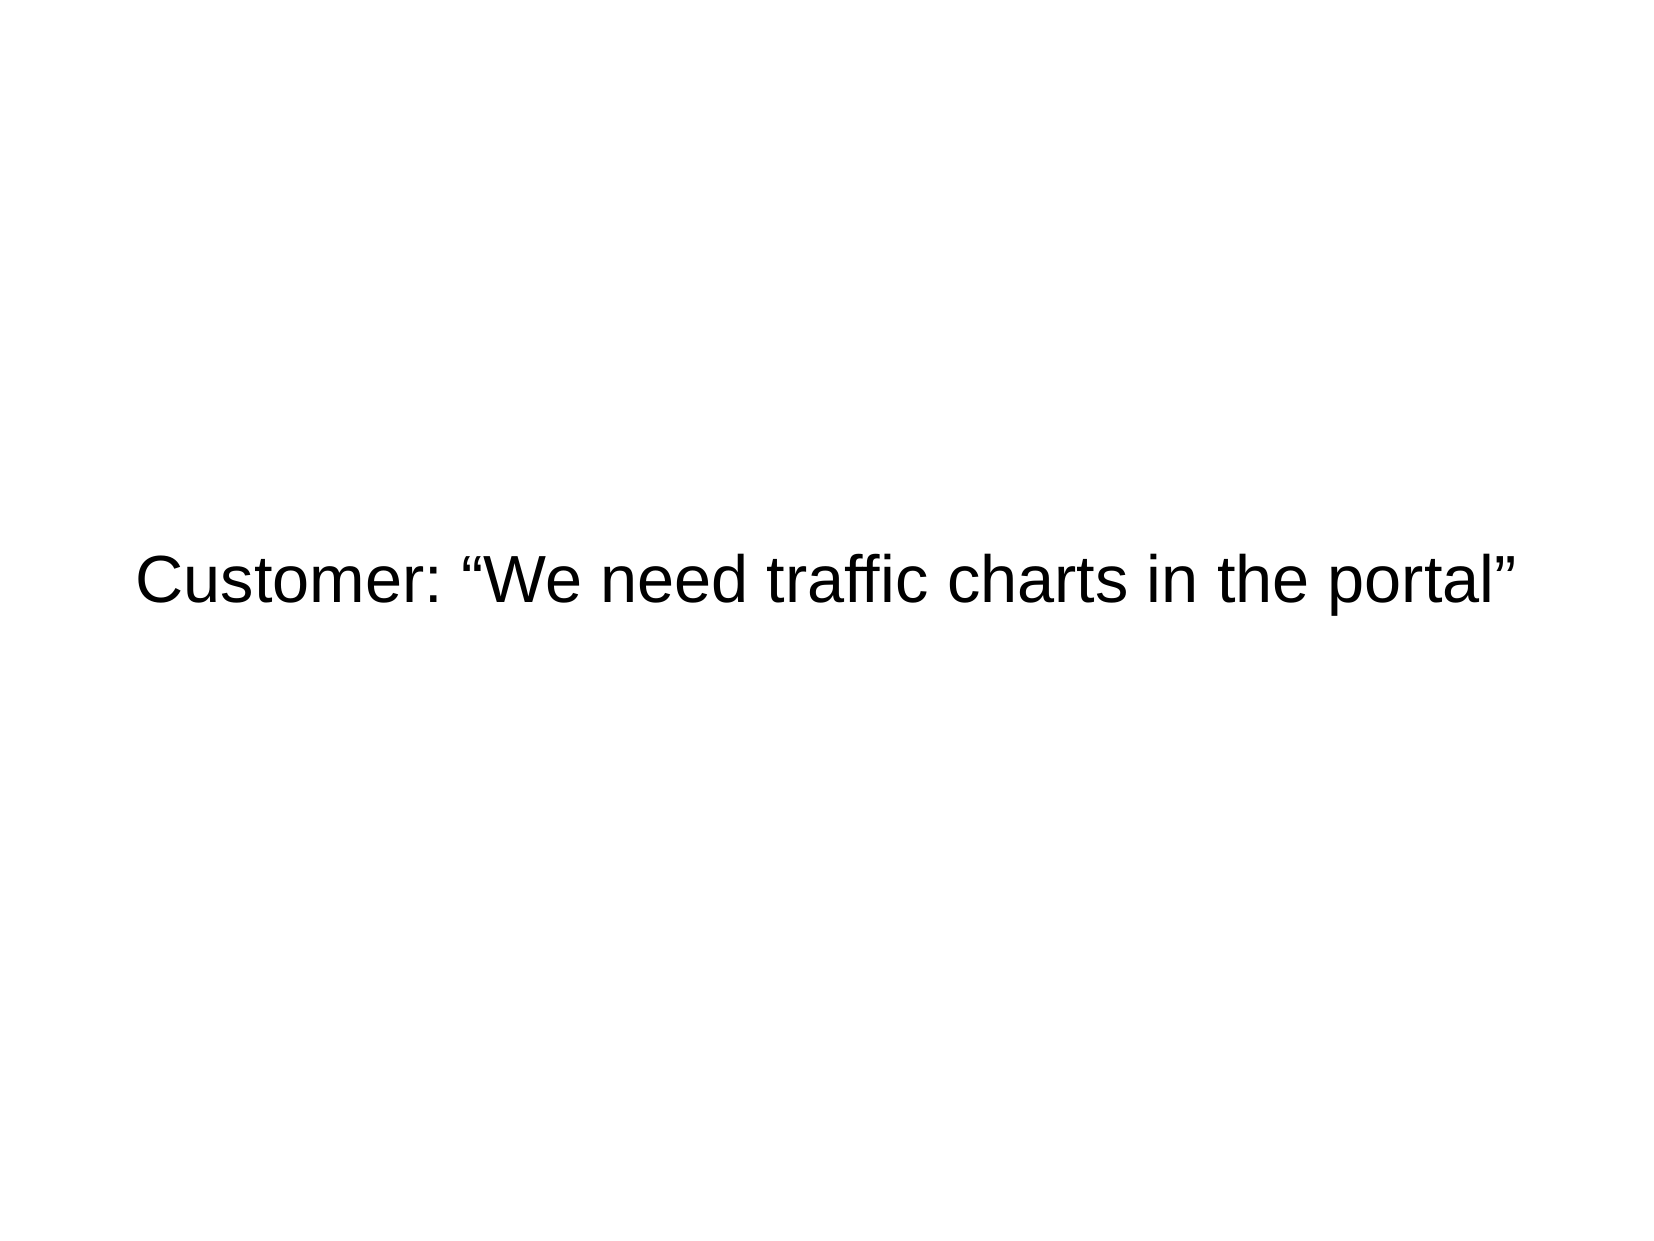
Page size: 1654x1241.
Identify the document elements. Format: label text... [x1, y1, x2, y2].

subtitle Customer: “We need traffic charts in the portal” [82, 49, 1571, 1109]
